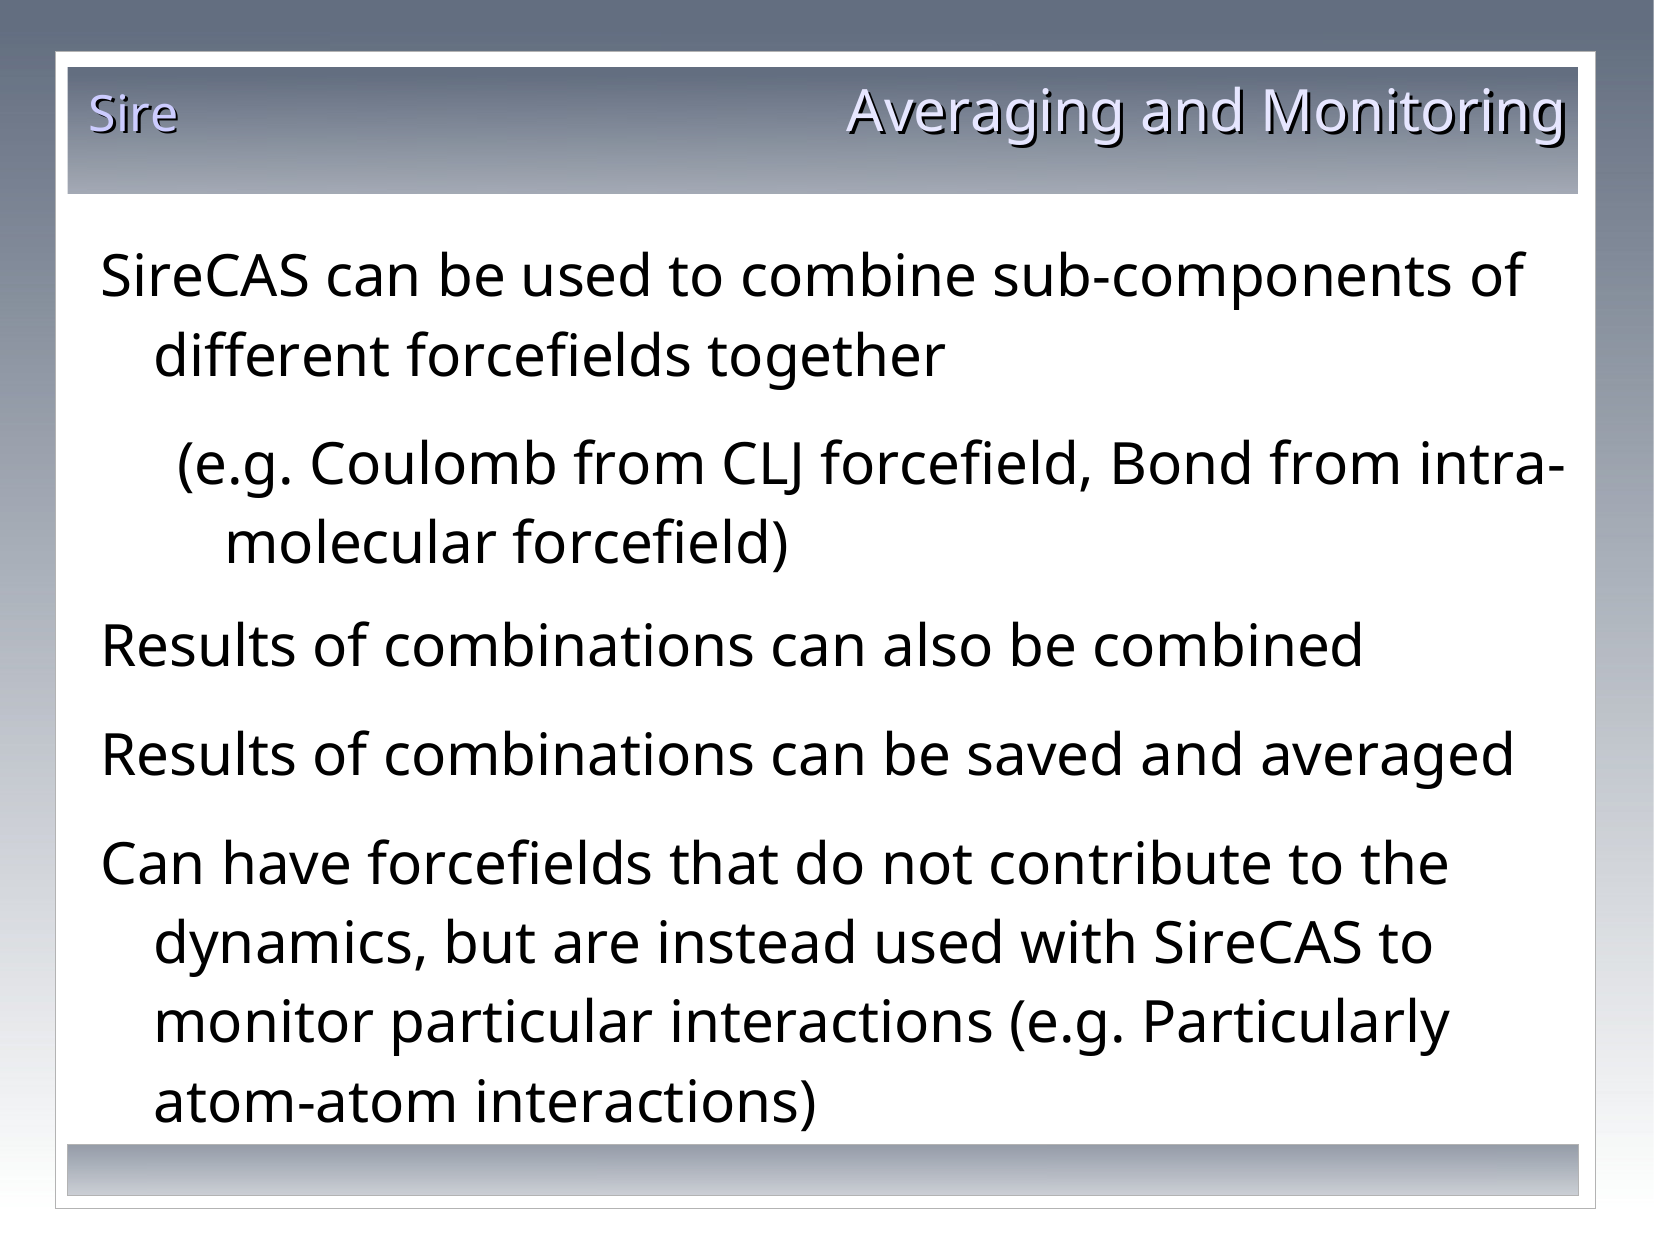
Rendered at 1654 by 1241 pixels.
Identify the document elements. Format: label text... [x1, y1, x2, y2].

picture [0, 0, 1654, 1241]
title Averaging and Monitoring [567, 68, 1567, 196]
list SireCAS can be used to combine sub-components of different forcefields together (e.g. Coulomb from CLJ forcefield, Bond from intra-molecular forcefield) Results of combinations can also be combined Results of combinations can be saved and averaged Can have forcefields that do not contribute to the dynamics, but are instead used with SireCAS to monitor particular interactions (e.g. Particularly atom-atom interactions) [82, 234, 1571, 1125]
